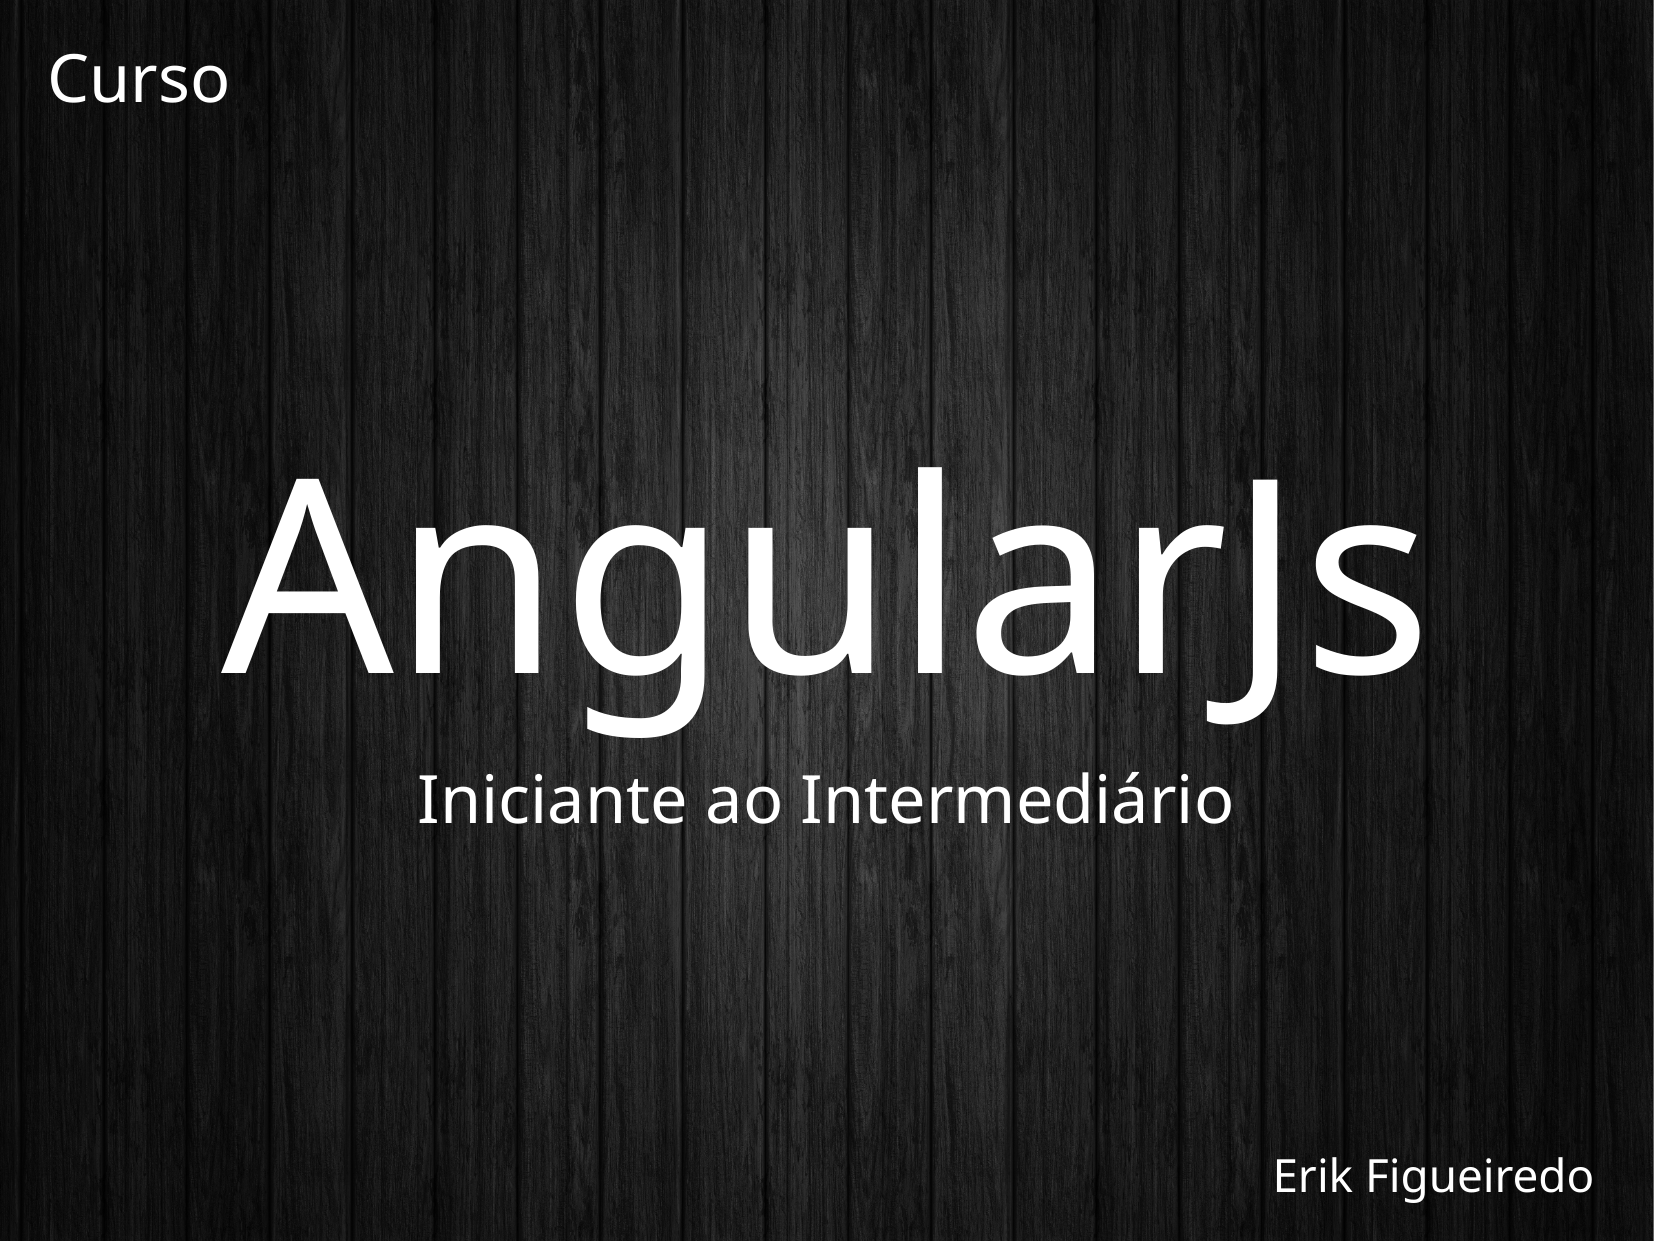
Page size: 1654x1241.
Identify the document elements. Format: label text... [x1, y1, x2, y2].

subtitle AngularJs Iniciante ao Intermediário [82, 118, 1571, 1109]
text_box Erik Figueiredo [767, 1133, 1595, 1217]
text_box Curso [47, 35, 1087, 119]
picture [0, 0, 1654, 1241]
